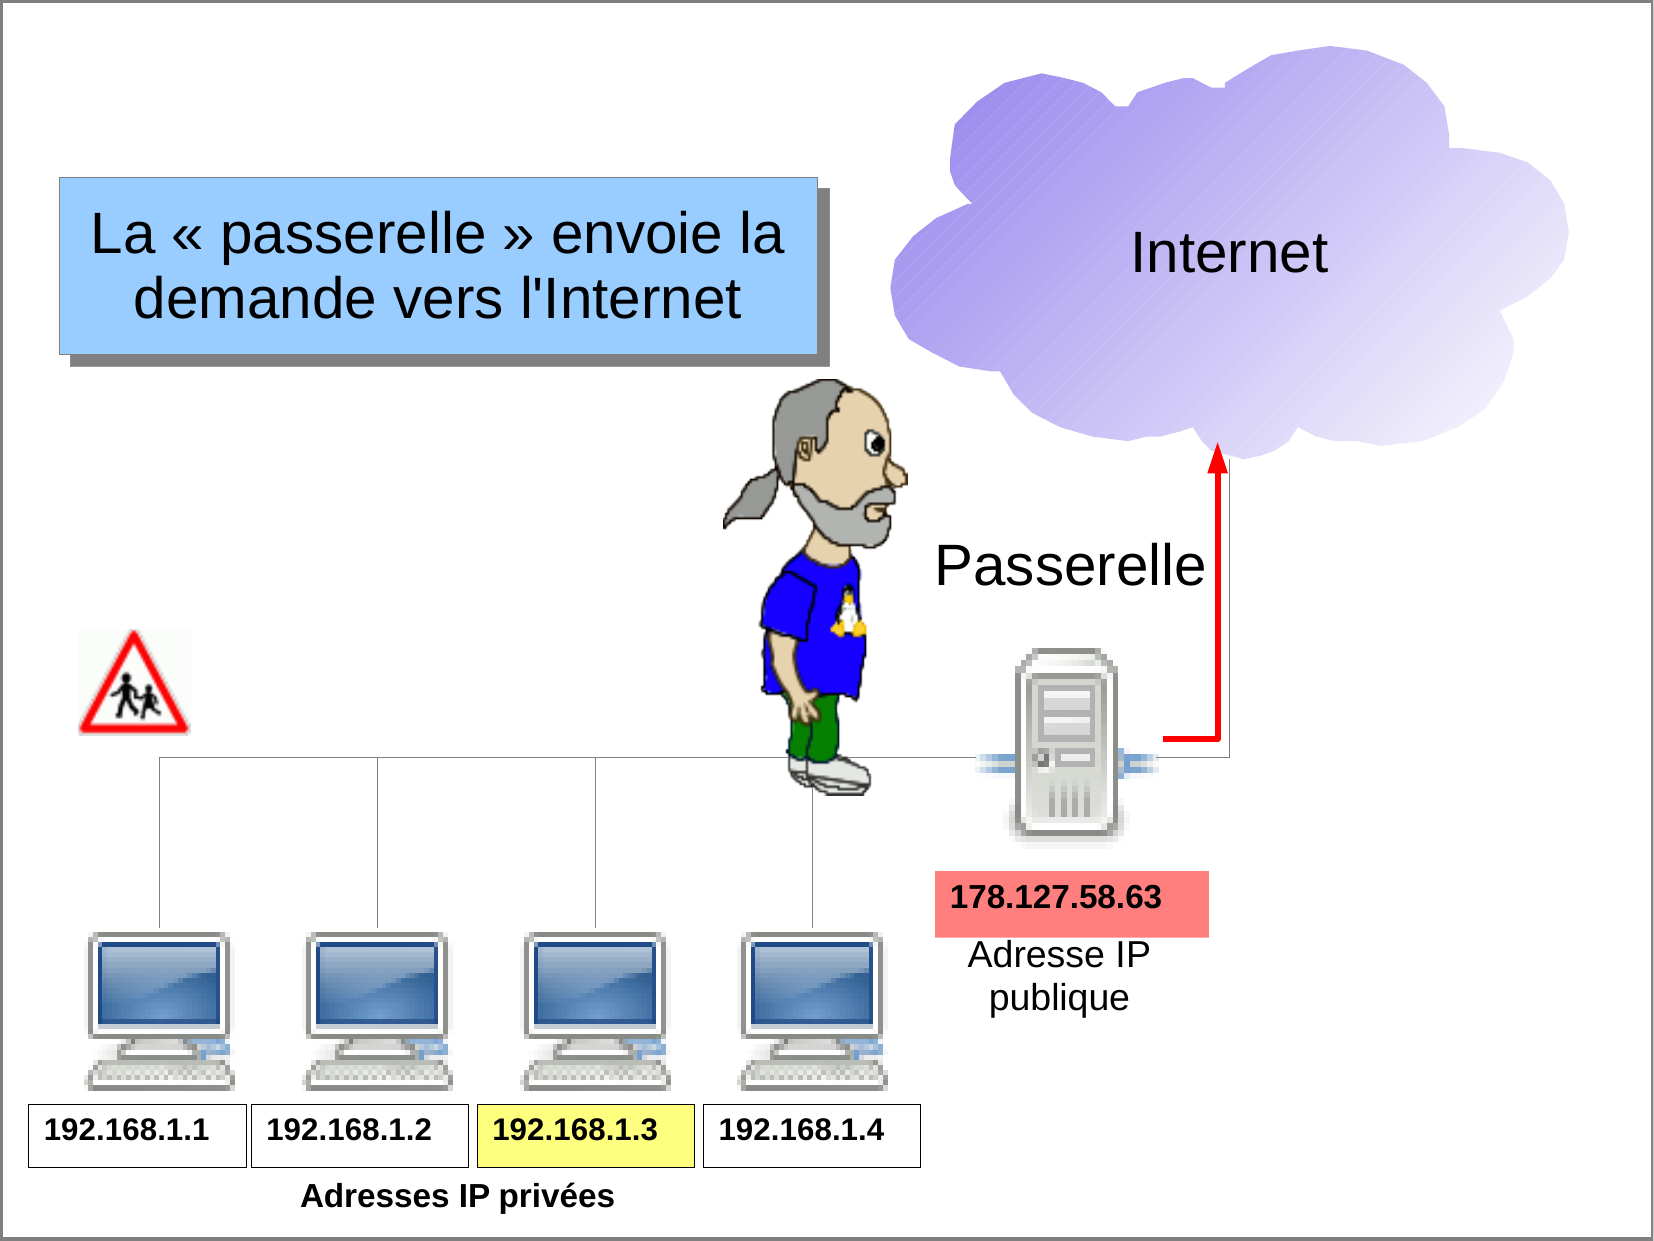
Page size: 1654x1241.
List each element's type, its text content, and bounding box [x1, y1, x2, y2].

text_box 178.127.58.63 [935, 871, 1209, 938]
picture [723, 379, 908, 796]
picture [84, 927, 235, 1091]
text_box Adresses IP privées [285, 1169, 702, 1222]
picture [520, 927, 671, 1091]
text_box Internet [890, 45, 1569, 460]
text_box 192.168.1.4 [703, 1104, 921, 1168]
picture [975, 648, 1159, 849]
text_box Passerelle [919, 525, 1215, 614]
text_box La « passerelle » envoie la demande vers l'Internet [59, 177, 818, 355]
text_box 192.168.1.2 [251, 1104, 469, 1168]
picture [78, 629, 191, 737]
picture [302, 927, 453, 1091]
text_box Adresse IP publique [952, 938, 1202, 1052]
picture [737, 927, 888, 1091]
text_box 192.168.1.1 [28, 1104, 247, 1168]
text_box 192.168.1.3 [477, 1104, 695, 1168]
